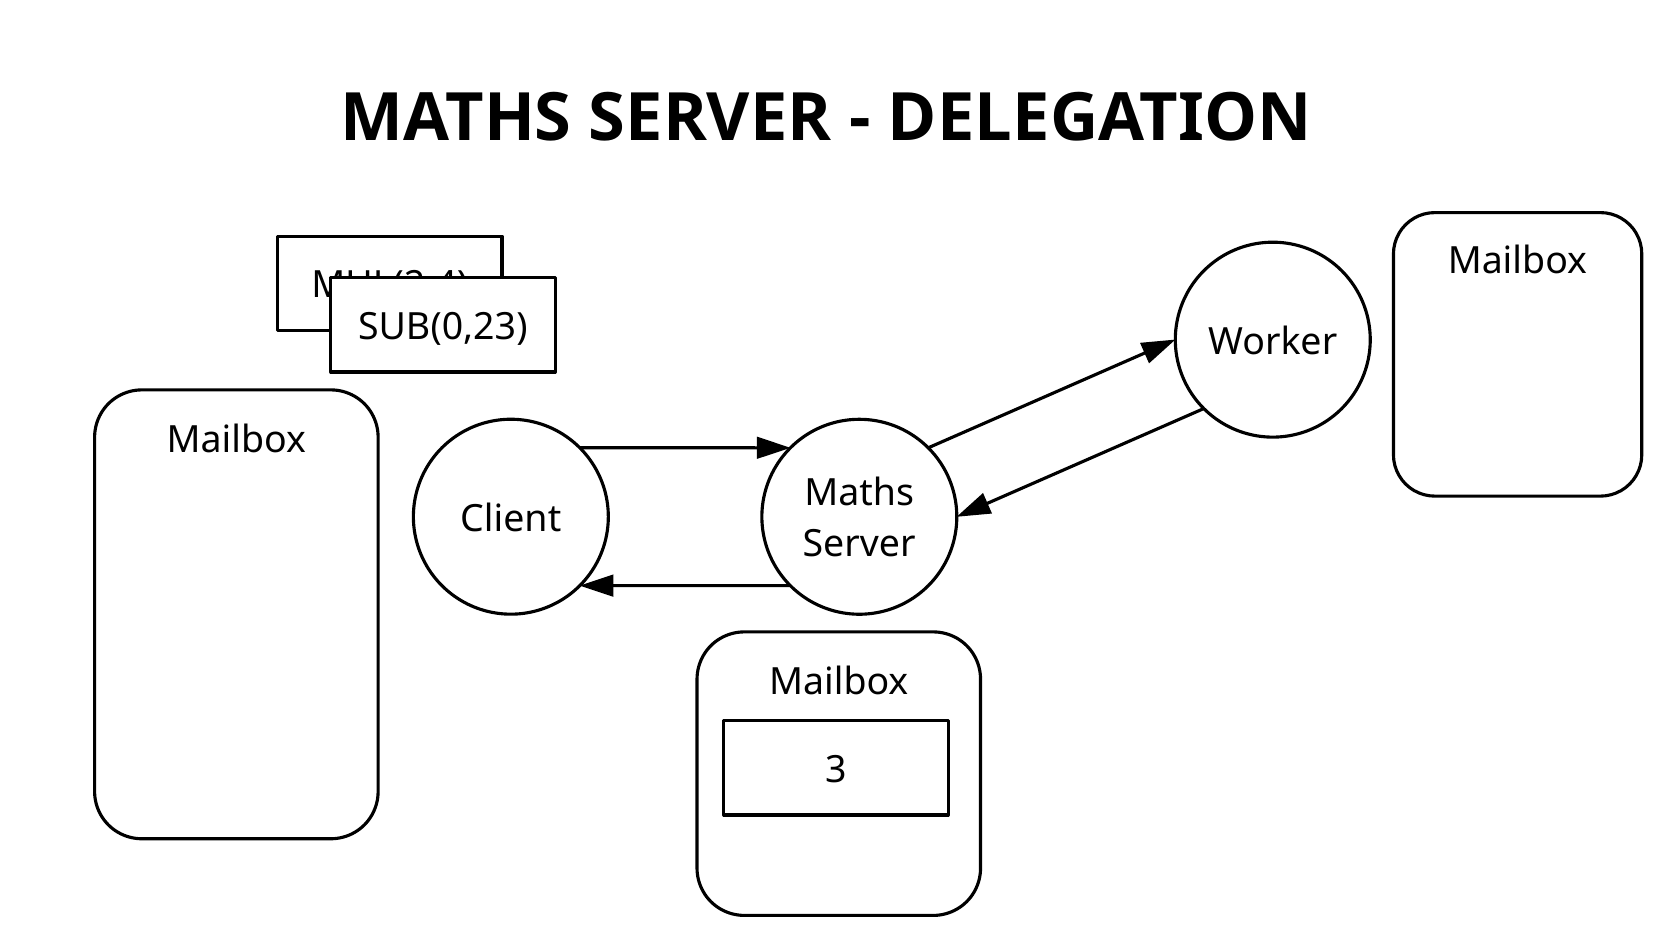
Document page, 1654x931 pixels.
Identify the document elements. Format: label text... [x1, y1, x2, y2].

text_box Worker [1175, 242, 1371, 438]
text_box 3 [723, 720, 949, 815]
text_box Mailbox [1393, 212, 1642, 497]
text_box SUB(0,23) [330, 277, 556, 373]
text_box MUL(2,4) [277, 236, 502, 331]
text_box Client [413, 419, 609, 615]
text_box Mailbox [94, 389, 379, 839]
text_box Mailbox [697, 631, 981, 916]
text_box Maths Server [761, 419, 957, 615]
title MATHS SERVER - DELEGATION [82, 36, 1571, 193]
